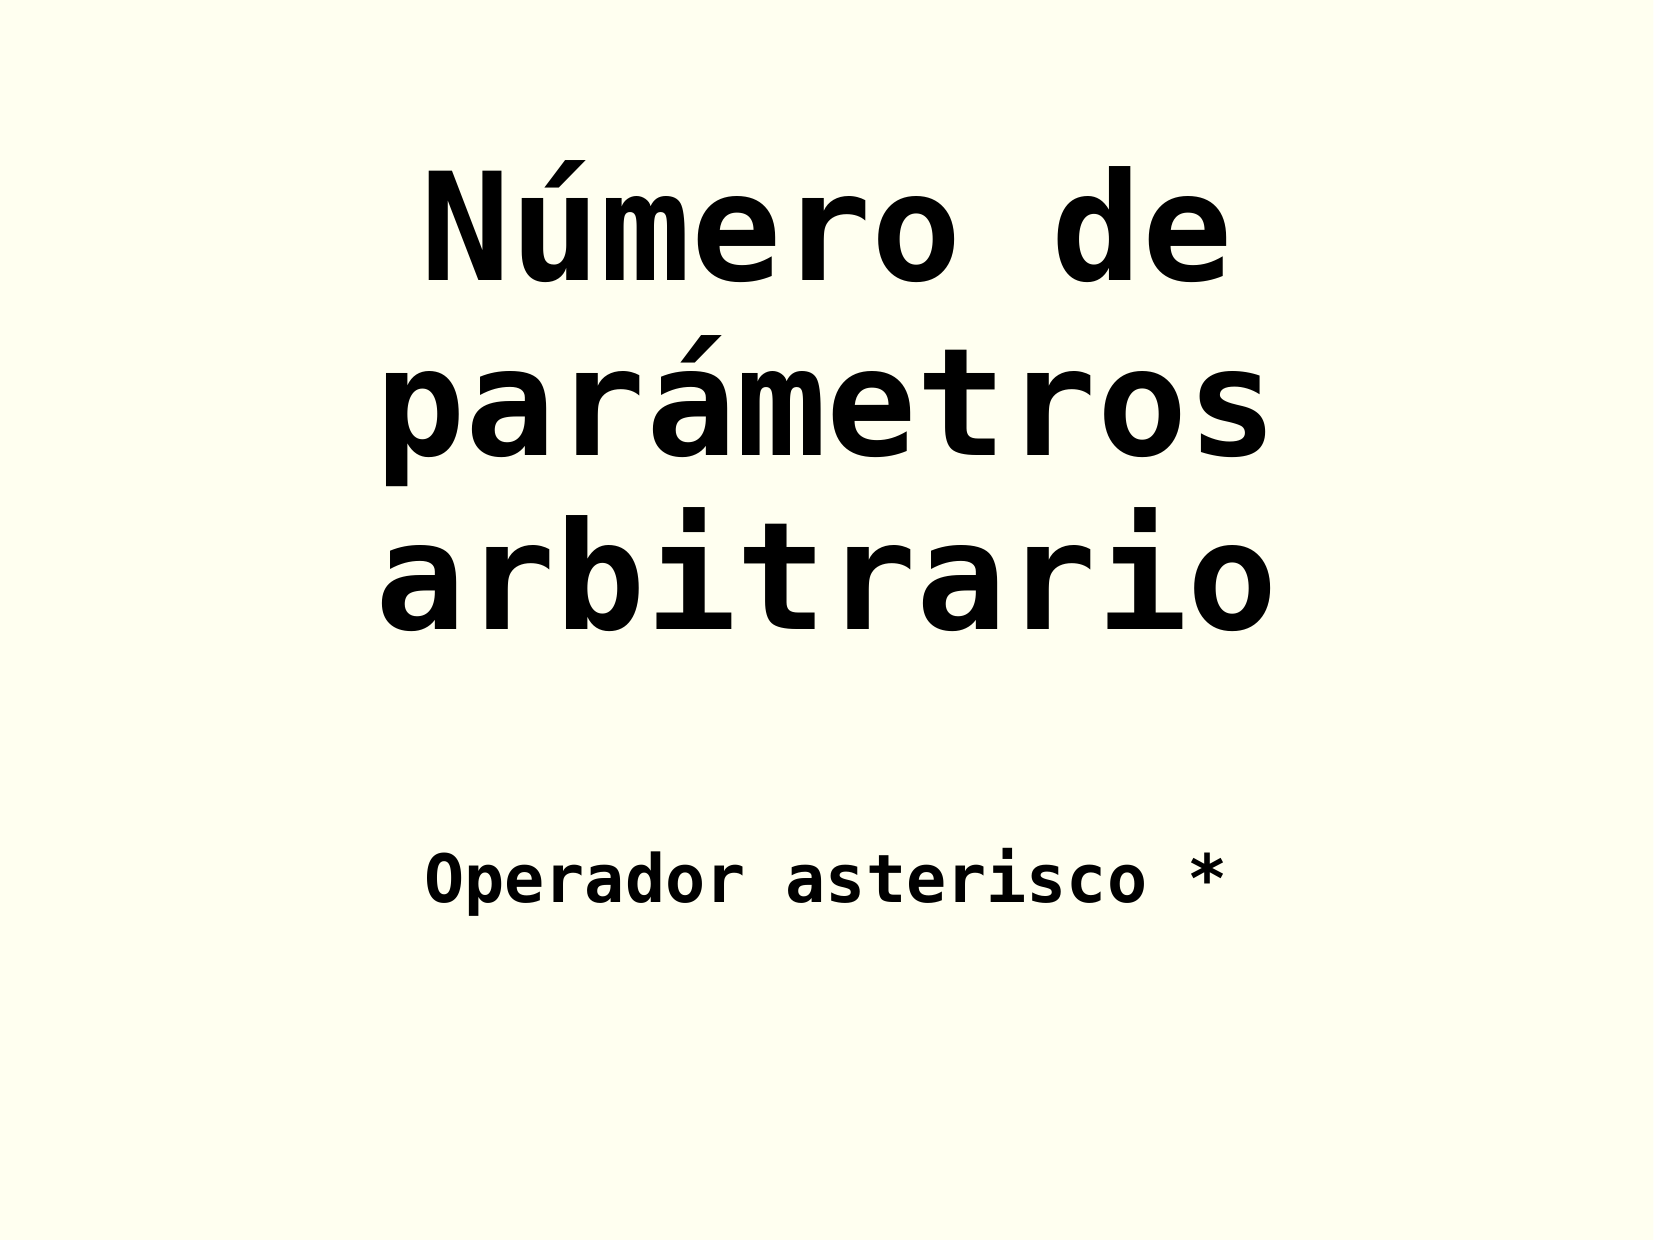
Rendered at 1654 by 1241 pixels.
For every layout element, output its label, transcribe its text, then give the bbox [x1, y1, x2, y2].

subtitle Número de parámetros arbitrario Operador asterisco * [82, 49, 1571, 1010]
